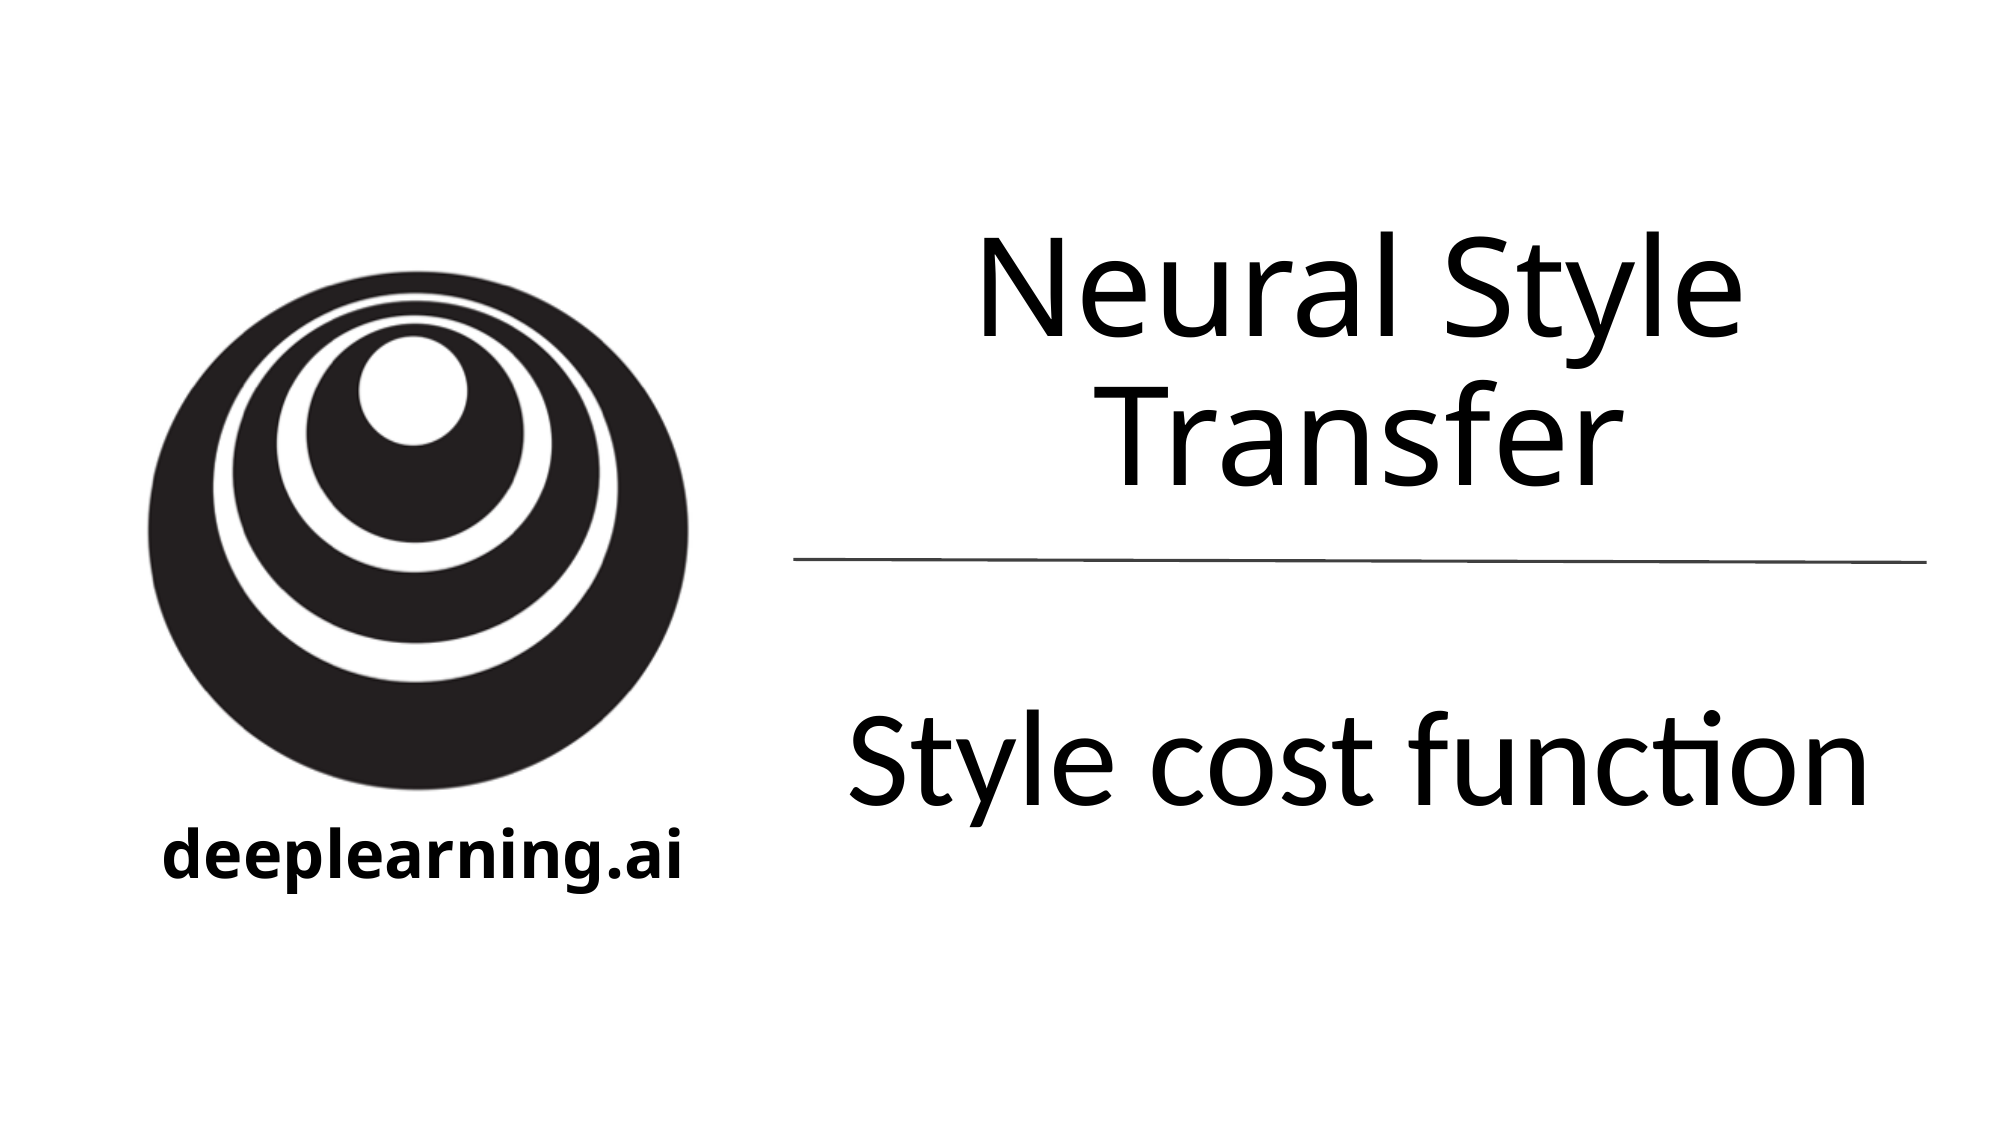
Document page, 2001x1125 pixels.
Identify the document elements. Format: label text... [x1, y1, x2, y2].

text_box [179, 194, 669, 702]
text_box deeplearning.ai [56, 768, 790, 901]
picture [108, 234, 739, 768]
text_box Neural Style Transfer [848, 210, 1872, 511]
text_box Style cost function [759, 660, 1961, 843]
